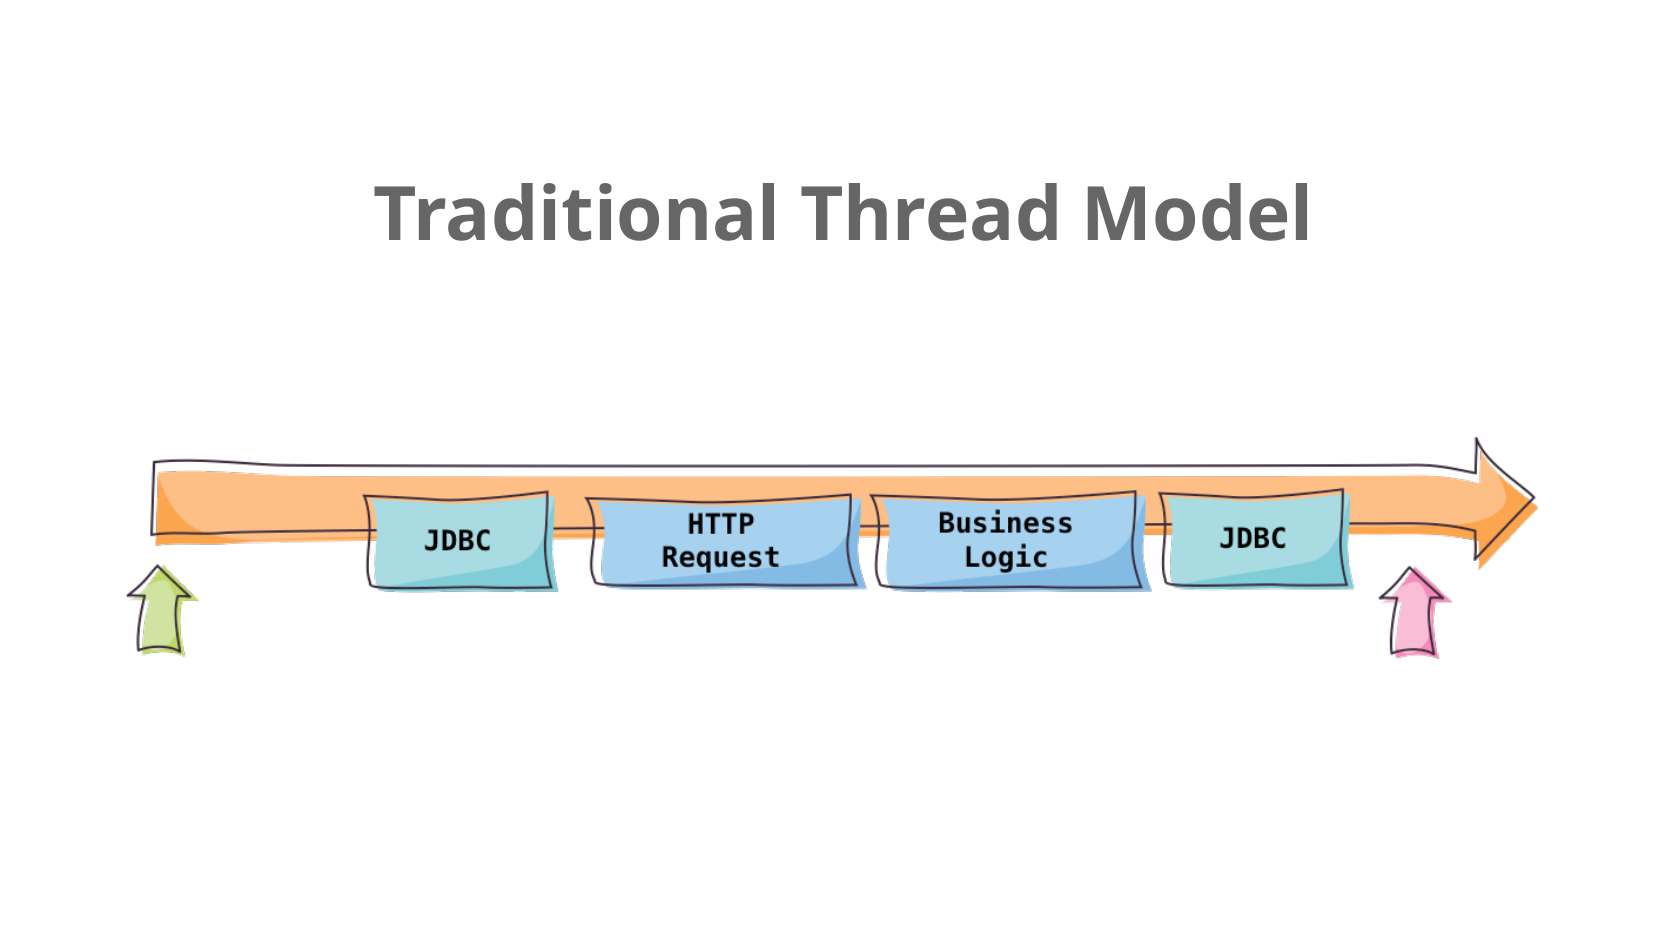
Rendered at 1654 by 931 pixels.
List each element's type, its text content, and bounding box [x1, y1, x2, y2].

picture [60, 389, 1598, 721]
text_box Traditional Thread Model [358, 152, 1591, 271]
